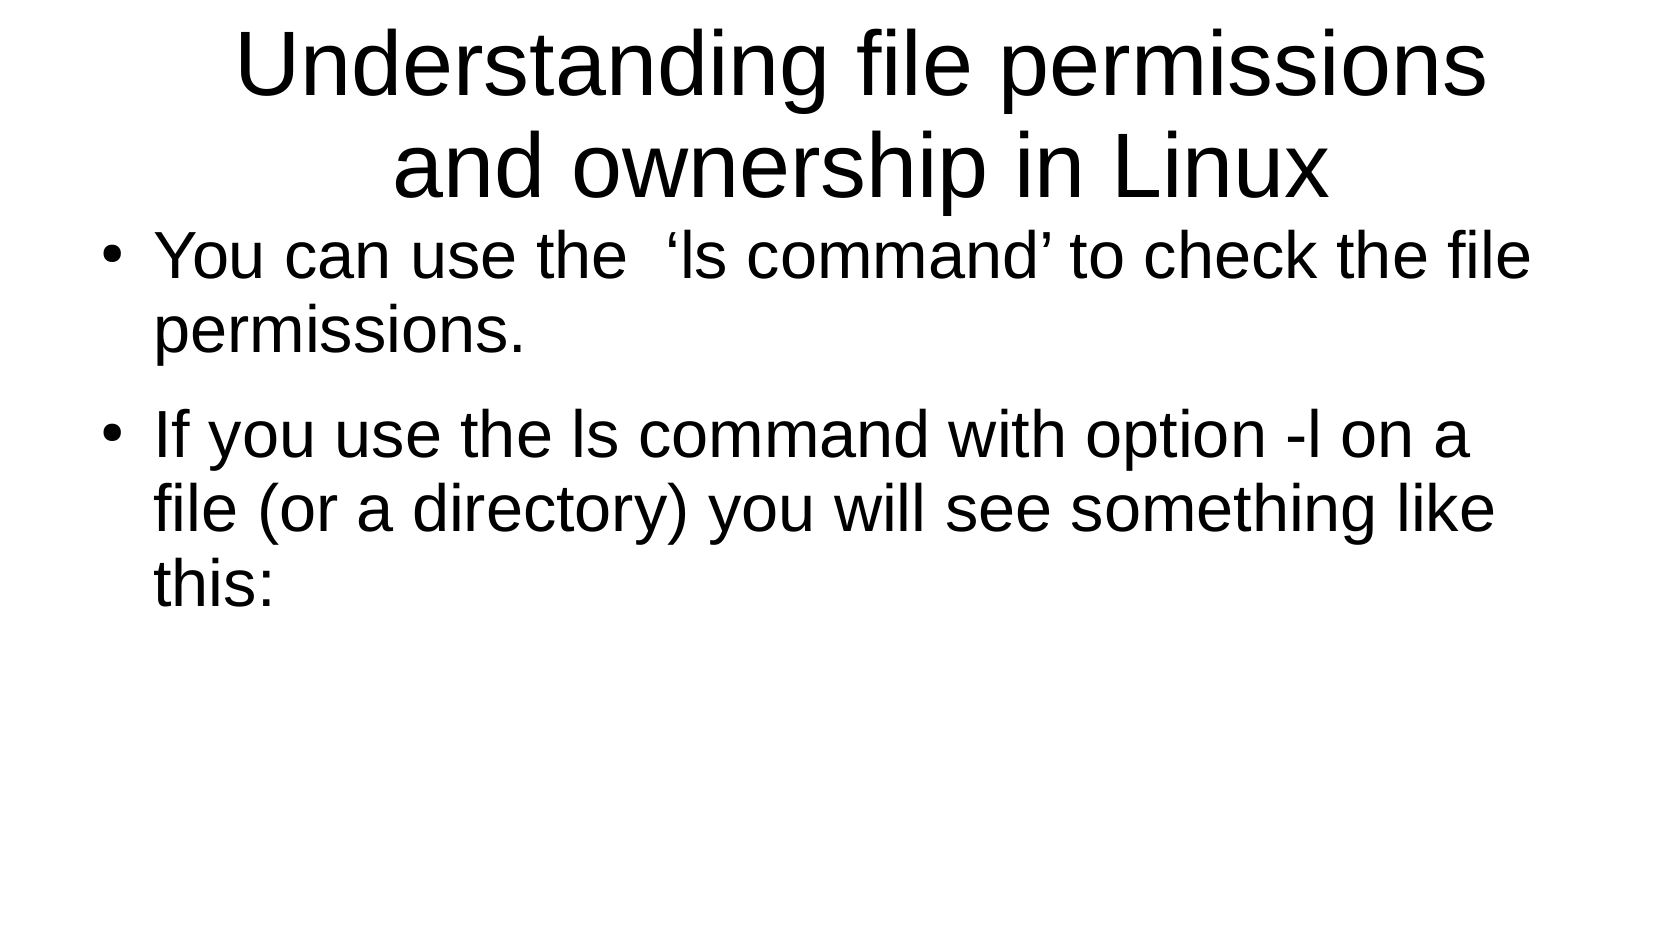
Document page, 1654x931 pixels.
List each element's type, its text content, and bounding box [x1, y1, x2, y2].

title Understanding file permissions and ownership in Linux [82, 12, 1571, 217]
list You can use the ‘ls command’ to check the file permissions. If you use the ls command with option -l on a file (or a directory) you will see something like this: [82, 217, 1571, 758]
